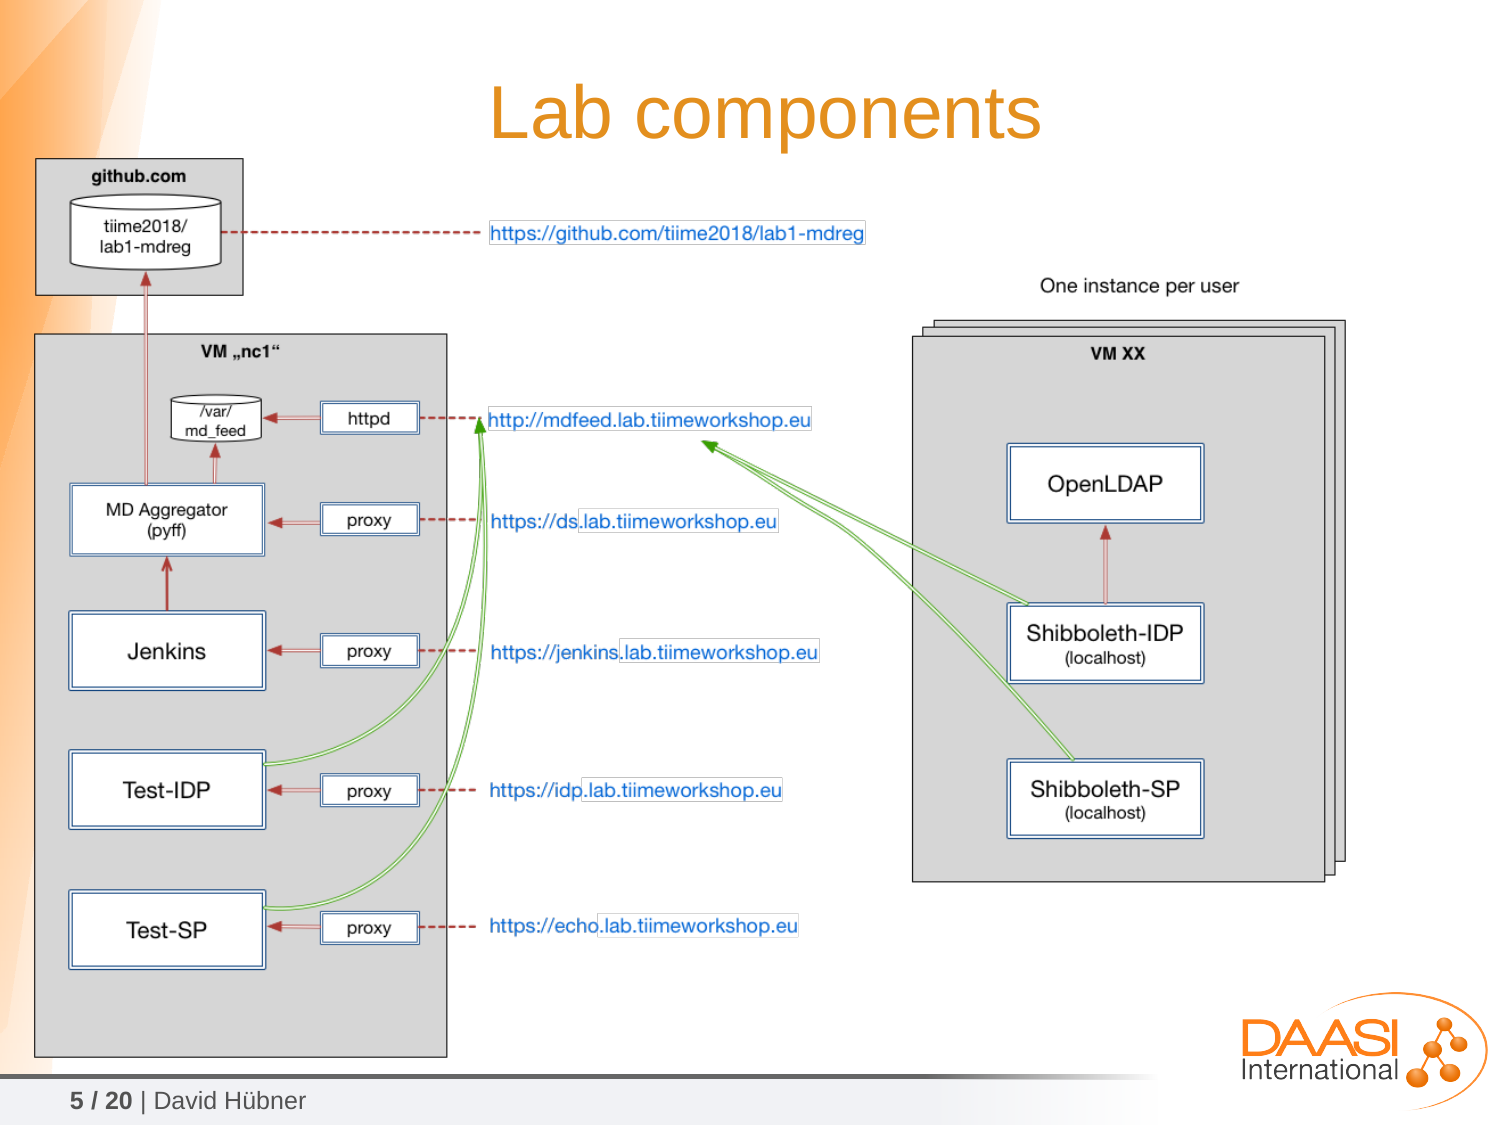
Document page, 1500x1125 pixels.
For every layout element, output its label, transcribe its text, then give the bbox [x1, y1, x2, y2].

picture [33, 157, 1500, 1111]
title Lab components [91, 48, 1441, 178]
